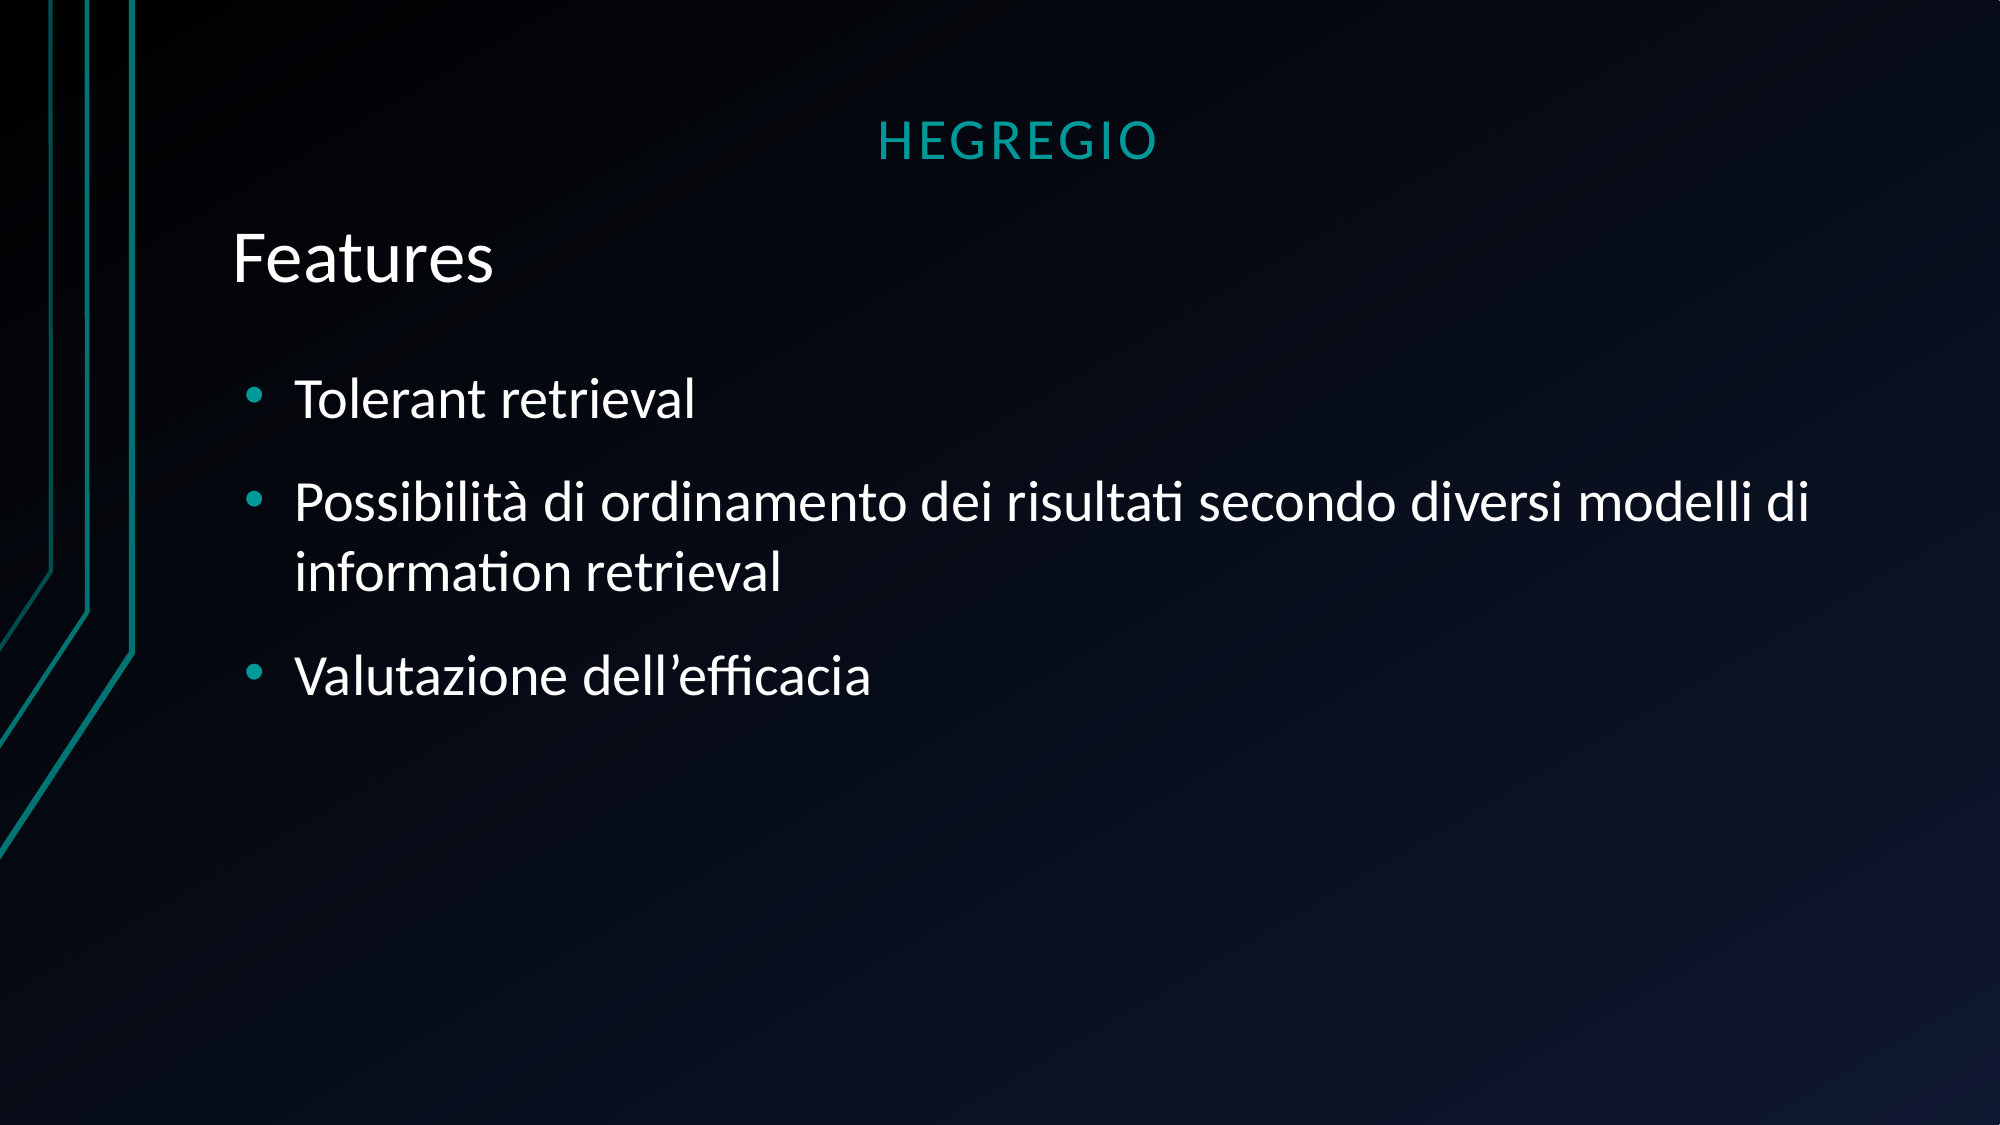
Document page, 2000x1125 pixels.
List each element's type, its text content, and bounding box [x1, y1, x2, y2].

list Tolerant retrieval Possibilità di ordinamento dei risultati secondo diversi modelli di information retrieval Valutazione dell’efficacia [224, 350, 1924, 756]
title Features [212, 200, 1913, 308]
list hegregio [35, 82, 2000, 182]
